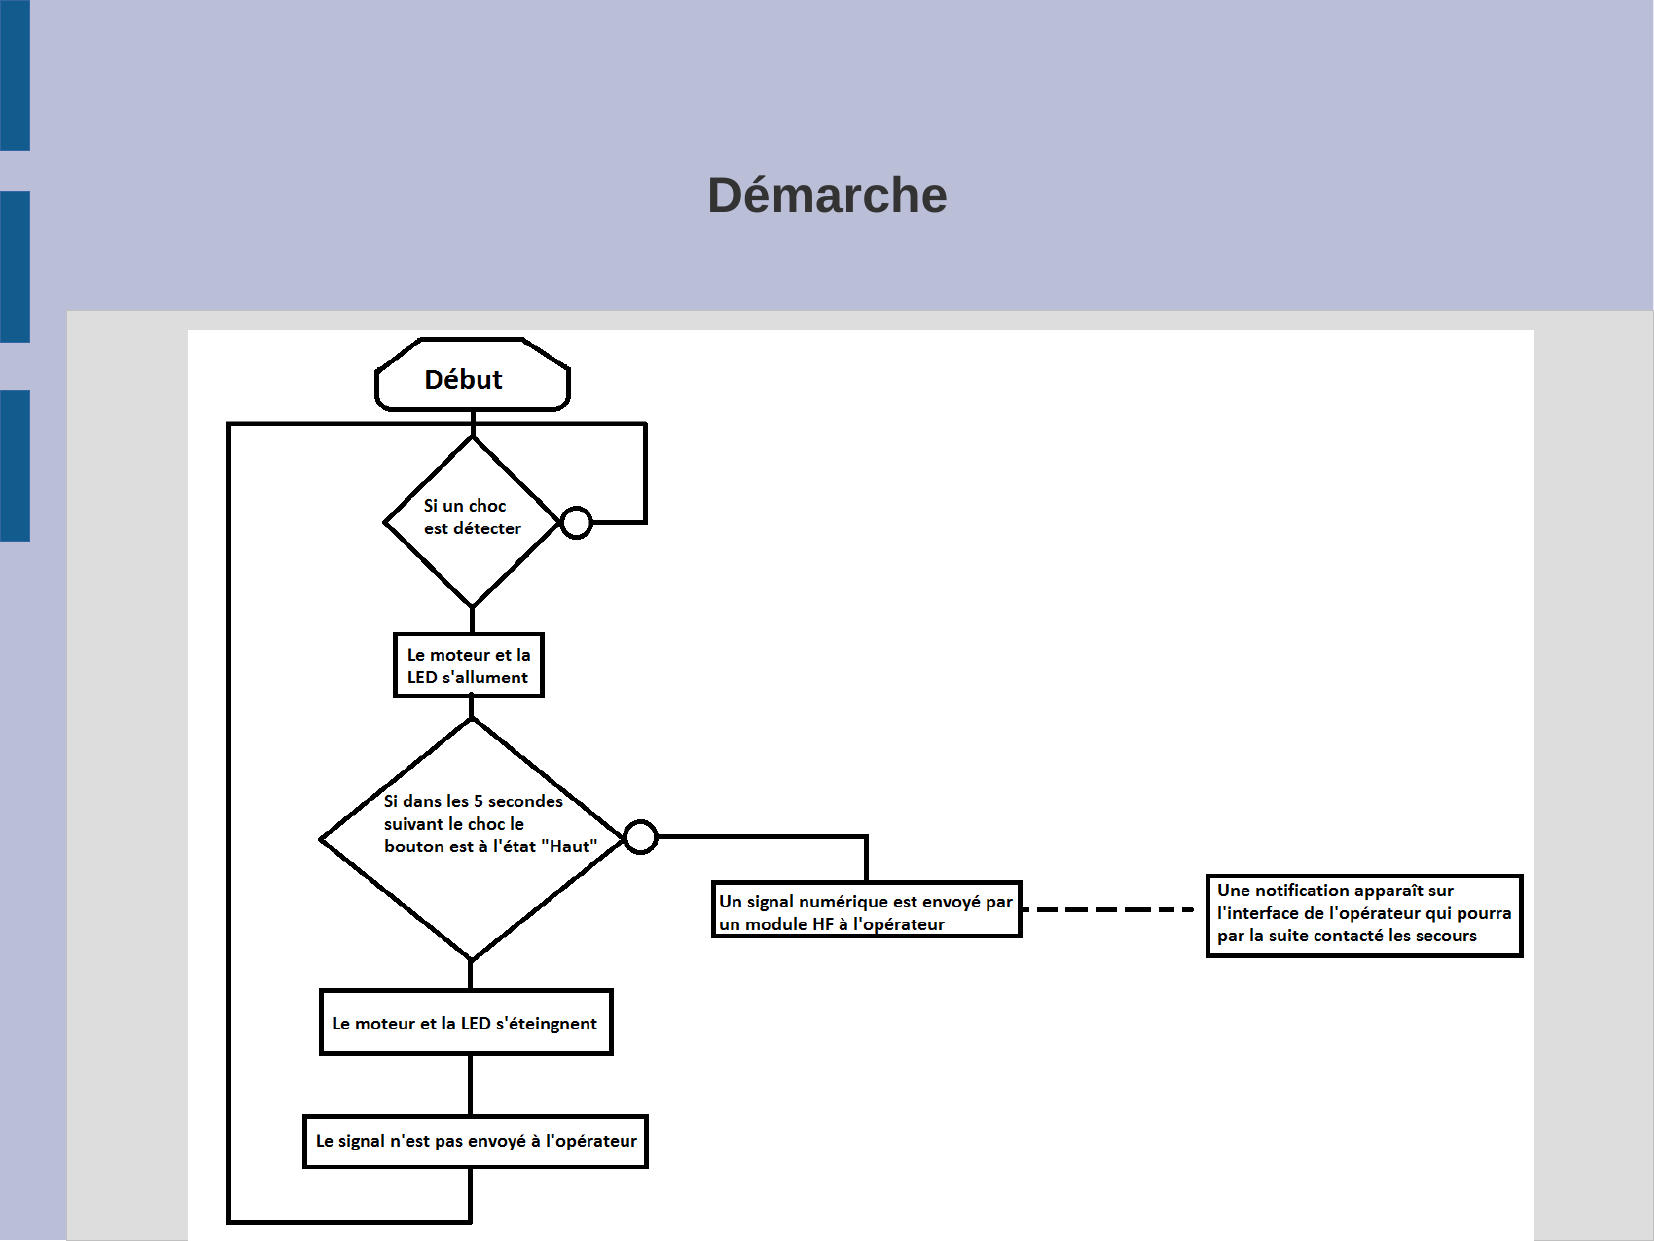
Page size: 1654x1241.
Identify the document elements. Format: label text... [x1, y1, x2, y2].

picture [188, 330, 1534, 1241]
title Démarche [121, 91, 1534, 299]
